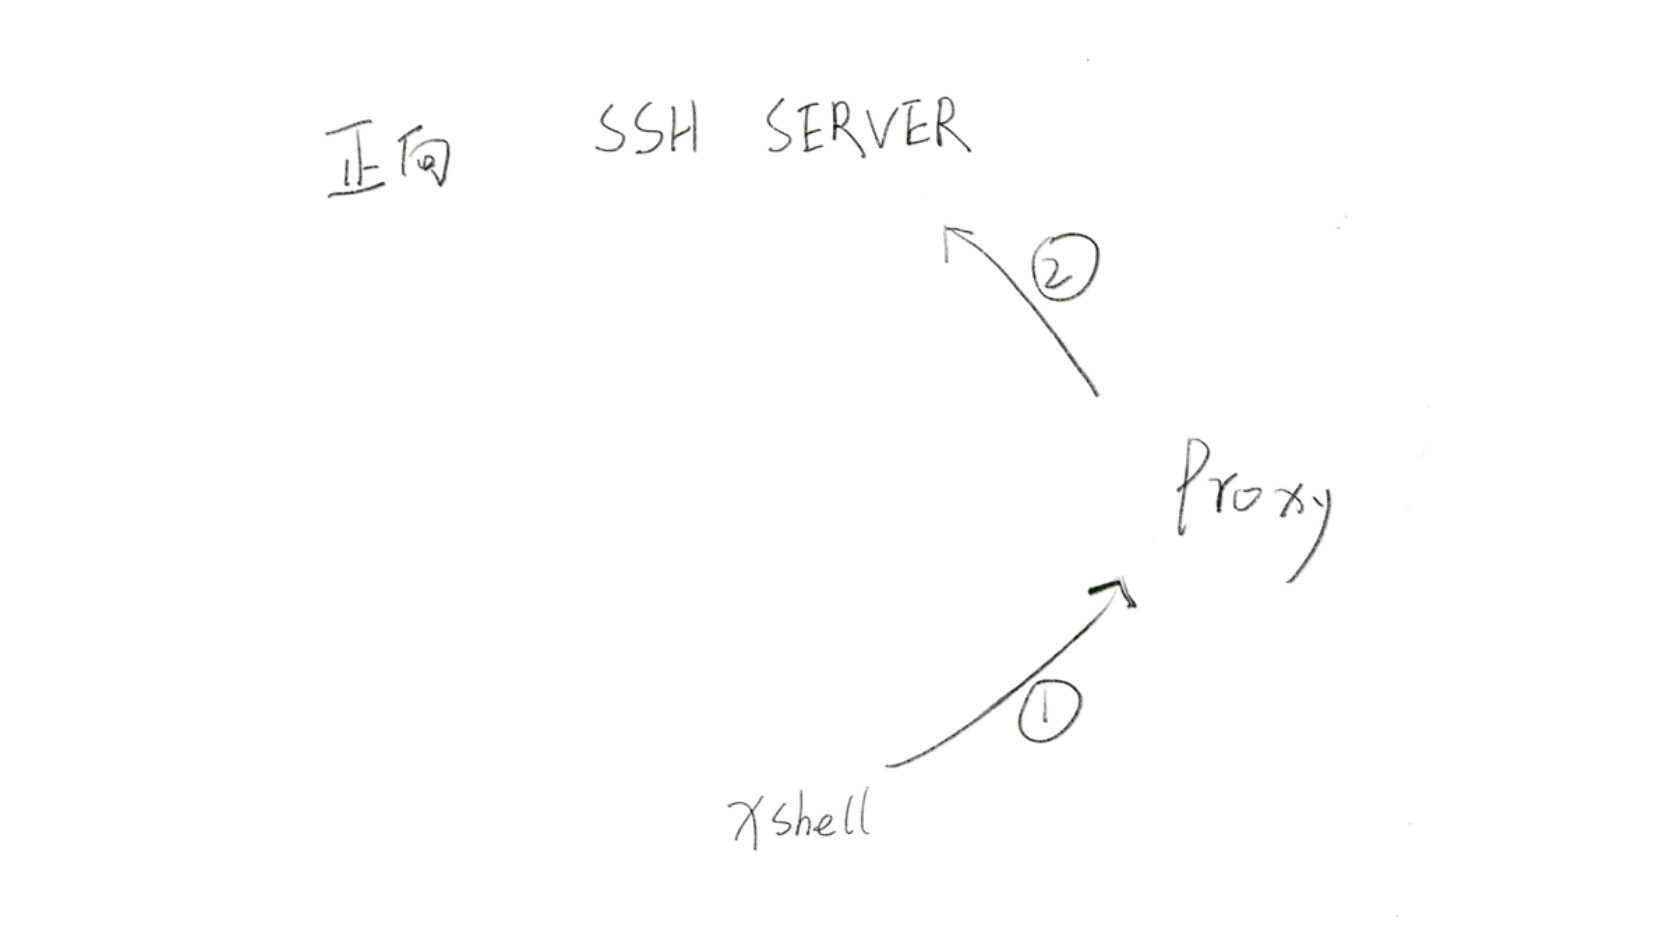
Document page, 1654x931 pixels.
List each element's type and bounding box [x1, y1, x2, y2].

picture [208, 0, 1450, 929]
